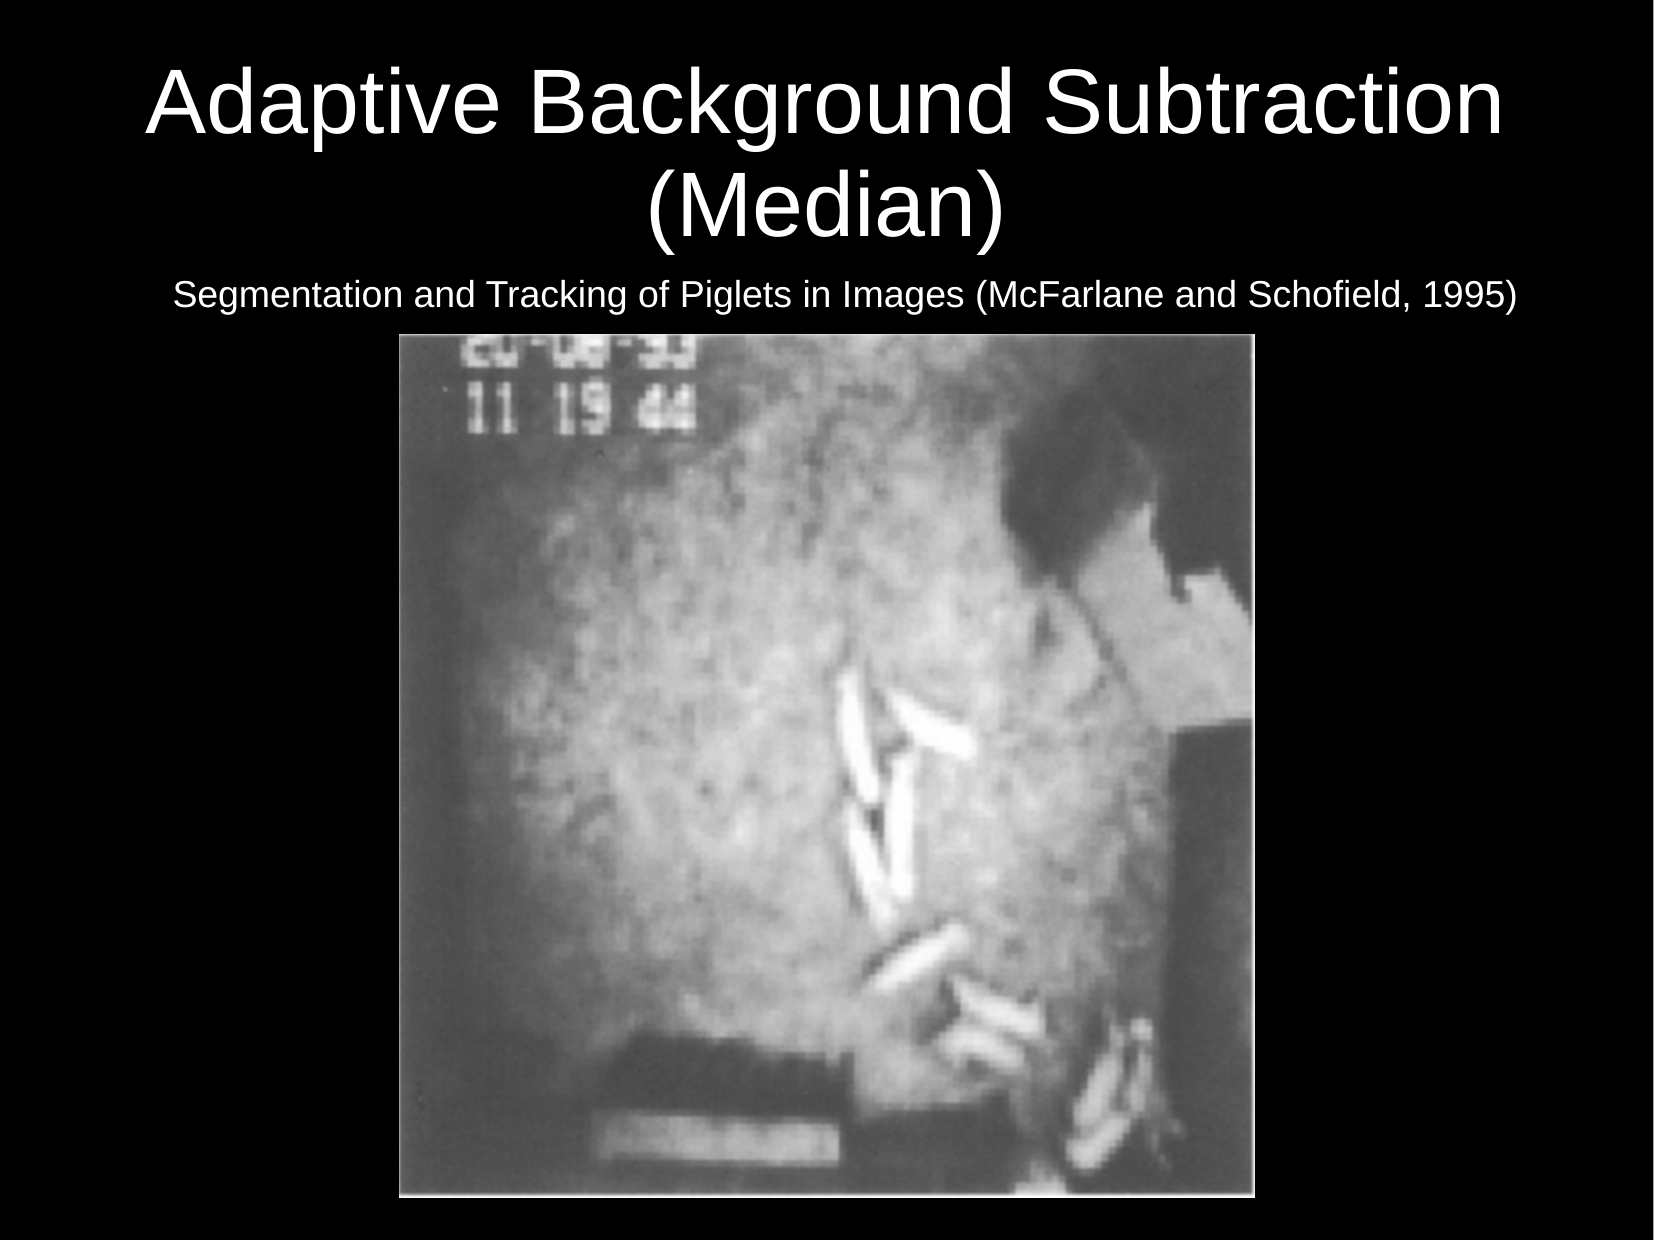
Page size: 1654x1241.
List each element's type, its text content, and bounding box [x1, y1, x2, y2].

title Adaptive Background Subtraction (Median) [82, 49, 1571, 257]
picture [399, 334, 1255, 1198]
text_box Segmentation and Tracking of Piglets in Images (McFarlane and Schofield, 1995) [157, 265, 1536, 323]
